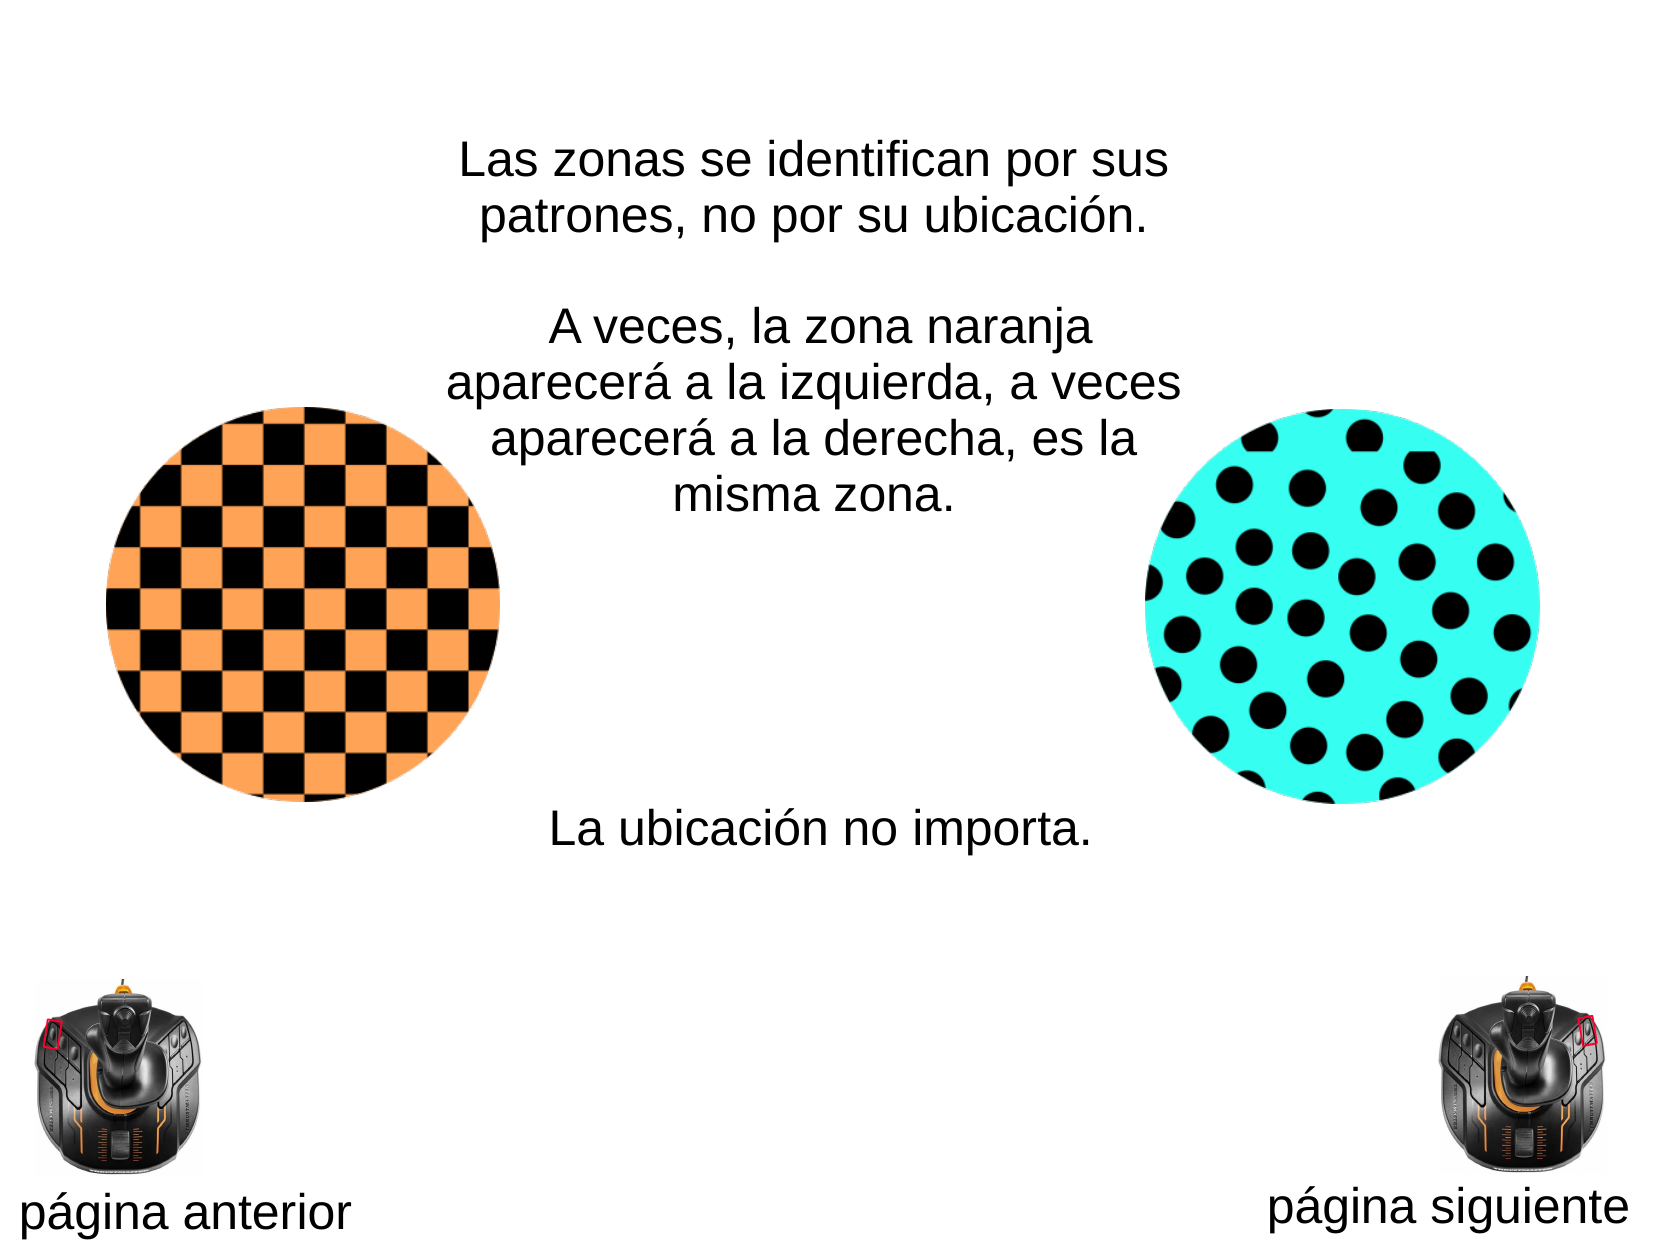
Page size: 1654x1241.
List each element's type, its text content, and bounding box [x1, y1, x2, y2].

picture [1438, 976, 1607, 1171]
picture [106, 407, 500, 802]
text_box página siguiente [1252, 1171, 1646, 1241]
text_box Las zonas se identifican por sus patrones, no por su ubicación. A veces, la zona naranja aparecerá a la izquierda, a veces aparecerá a la derecha, es la misma zona. La ubicación no importa. [431, 124, 1235, 1185]
picture [1145, 409, 1540, 804]
text_box página anterior [4, 1177, 368, 1241]
picture [34, 979, 203, 1177]
